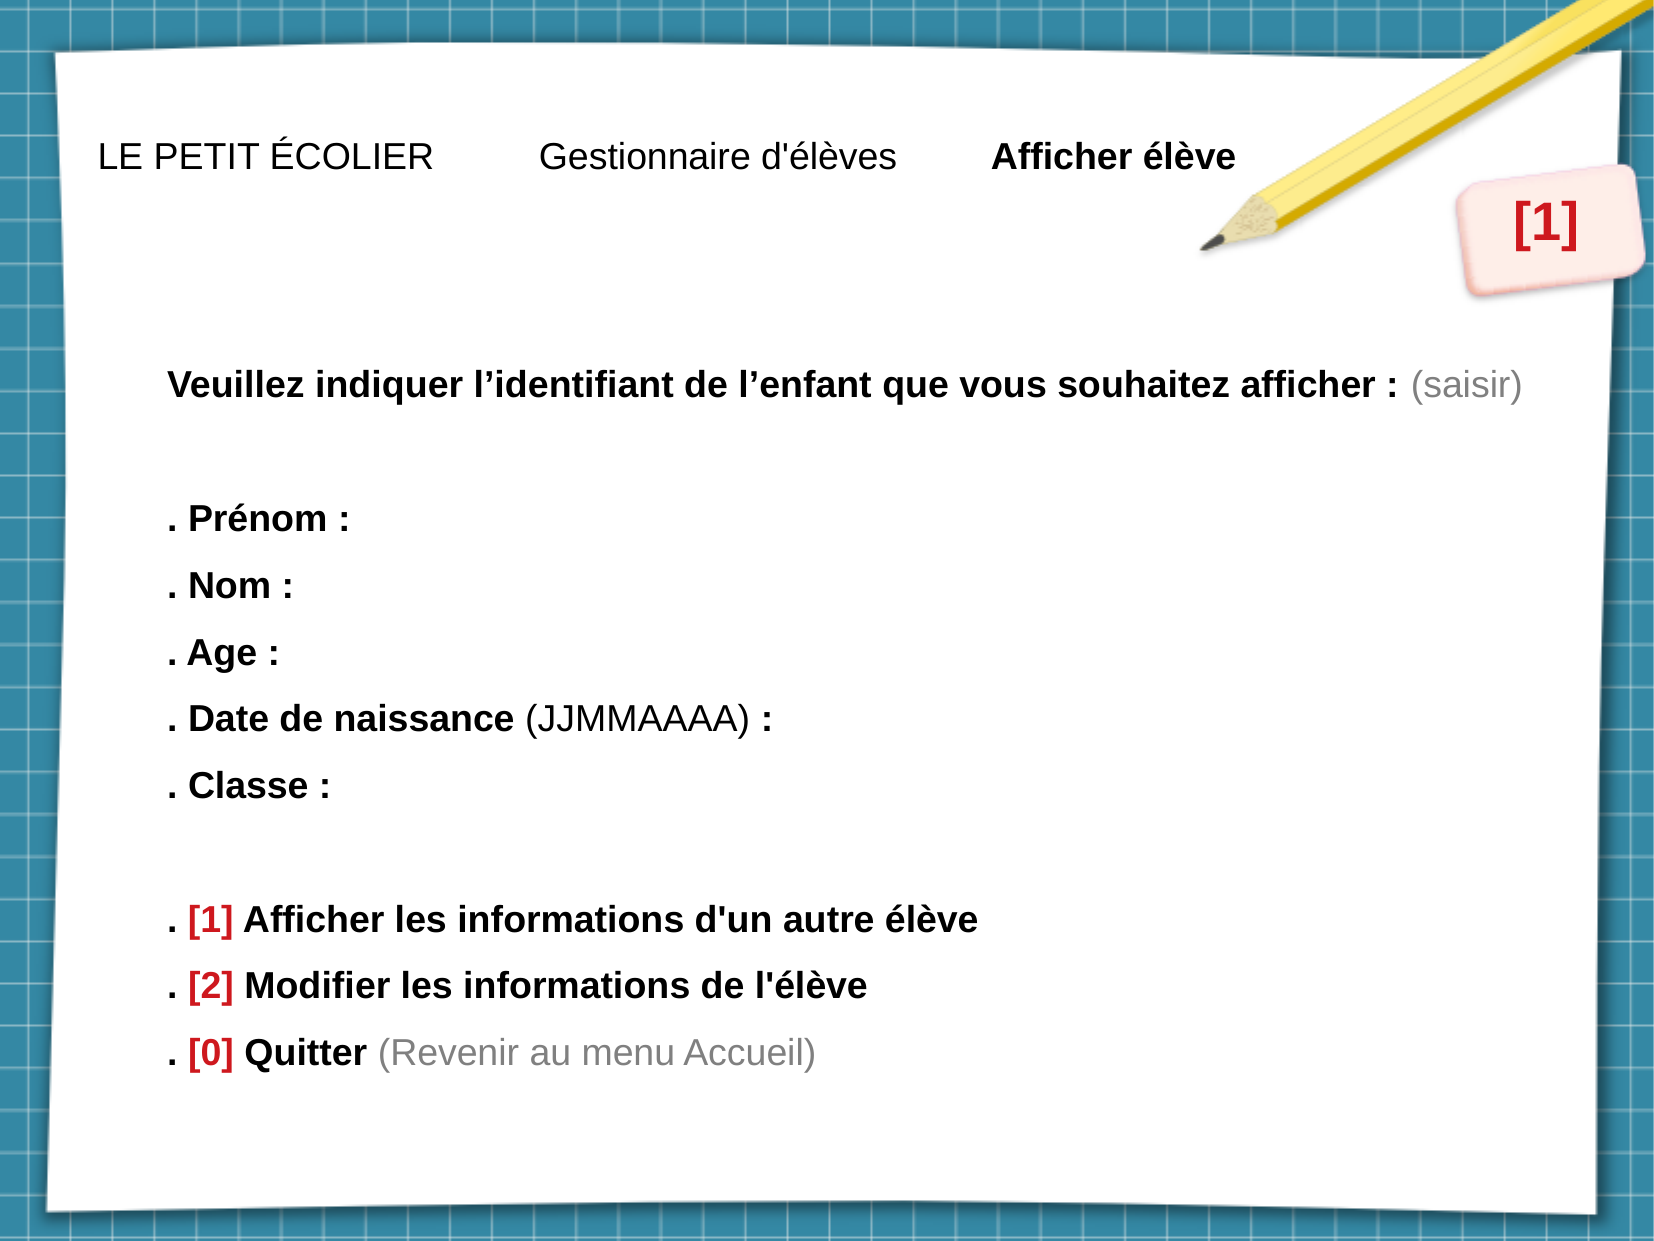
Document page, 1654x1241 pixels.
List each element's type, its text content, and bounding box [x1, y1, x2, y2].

text_box [1] [1498, 184, 1595, 260]
text_box LE PETIT ÉCOLIER Gestionnaire d'élèves Afficher élève [82, 127, 1477, 190]
text_box Veuillez indiquer l’identifiant de l’enfant que vous souhaitez afficher : (saisir) . Prénom : . Nom : . Age : . Date de naissance (JJMMAAAA) : . Classe : . [1] Afficher les informations d'un autre élève . [2] Modifier les informations de l'élève . [0] Quitter (Revenir au menu Accueil) [152, 356, 1548, 1124]
picture [0, 0, 1654, 1241]
